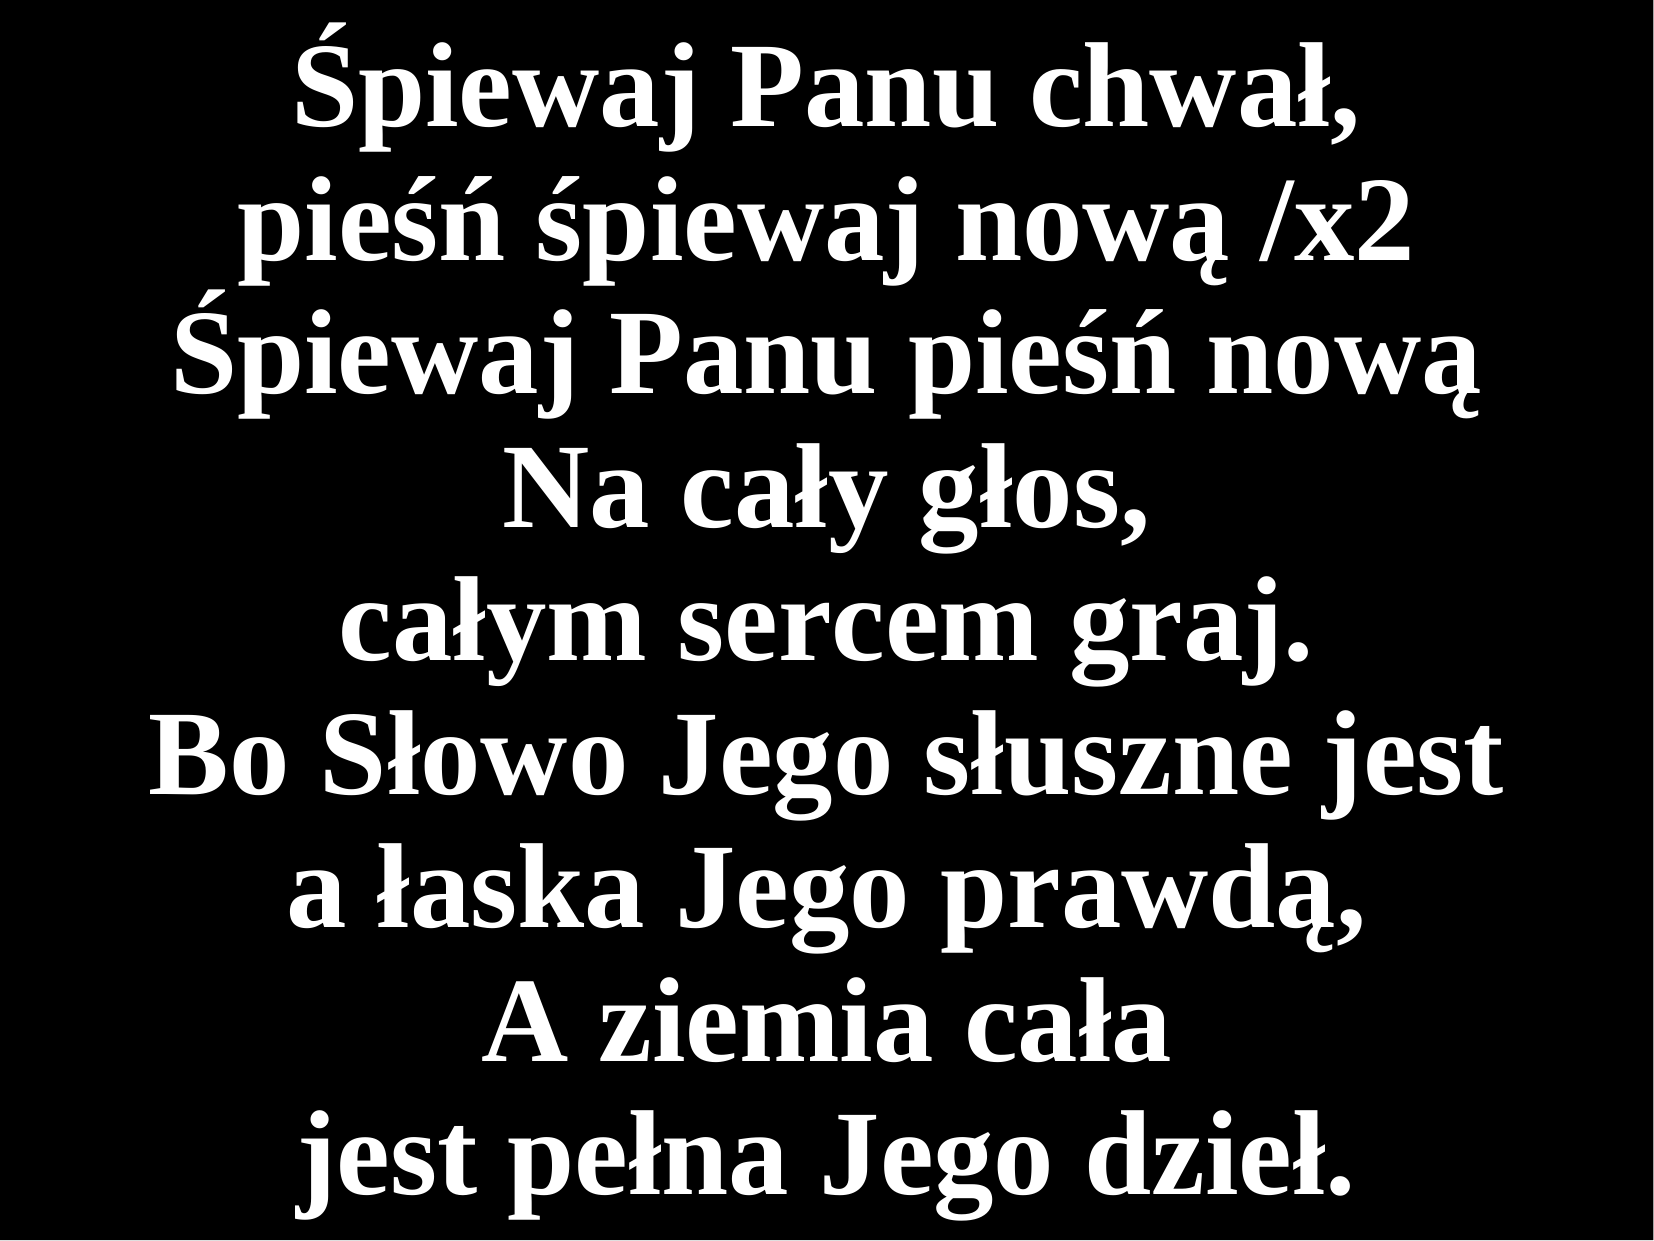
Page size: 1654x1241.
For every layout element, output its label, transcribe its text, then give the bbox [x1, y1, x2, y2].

title Śpiewaj Panu chwał, pieśń śpiewaj nową /x2 Śpiewaj Panu pieśń nową Na cały głos, całym sercem graj. Bo Słowo Jego słuszne jest a łaska Jego prawdą, A ziemia cała jest pełna Jego dzieł. [0, 0, 1654, 1241]
